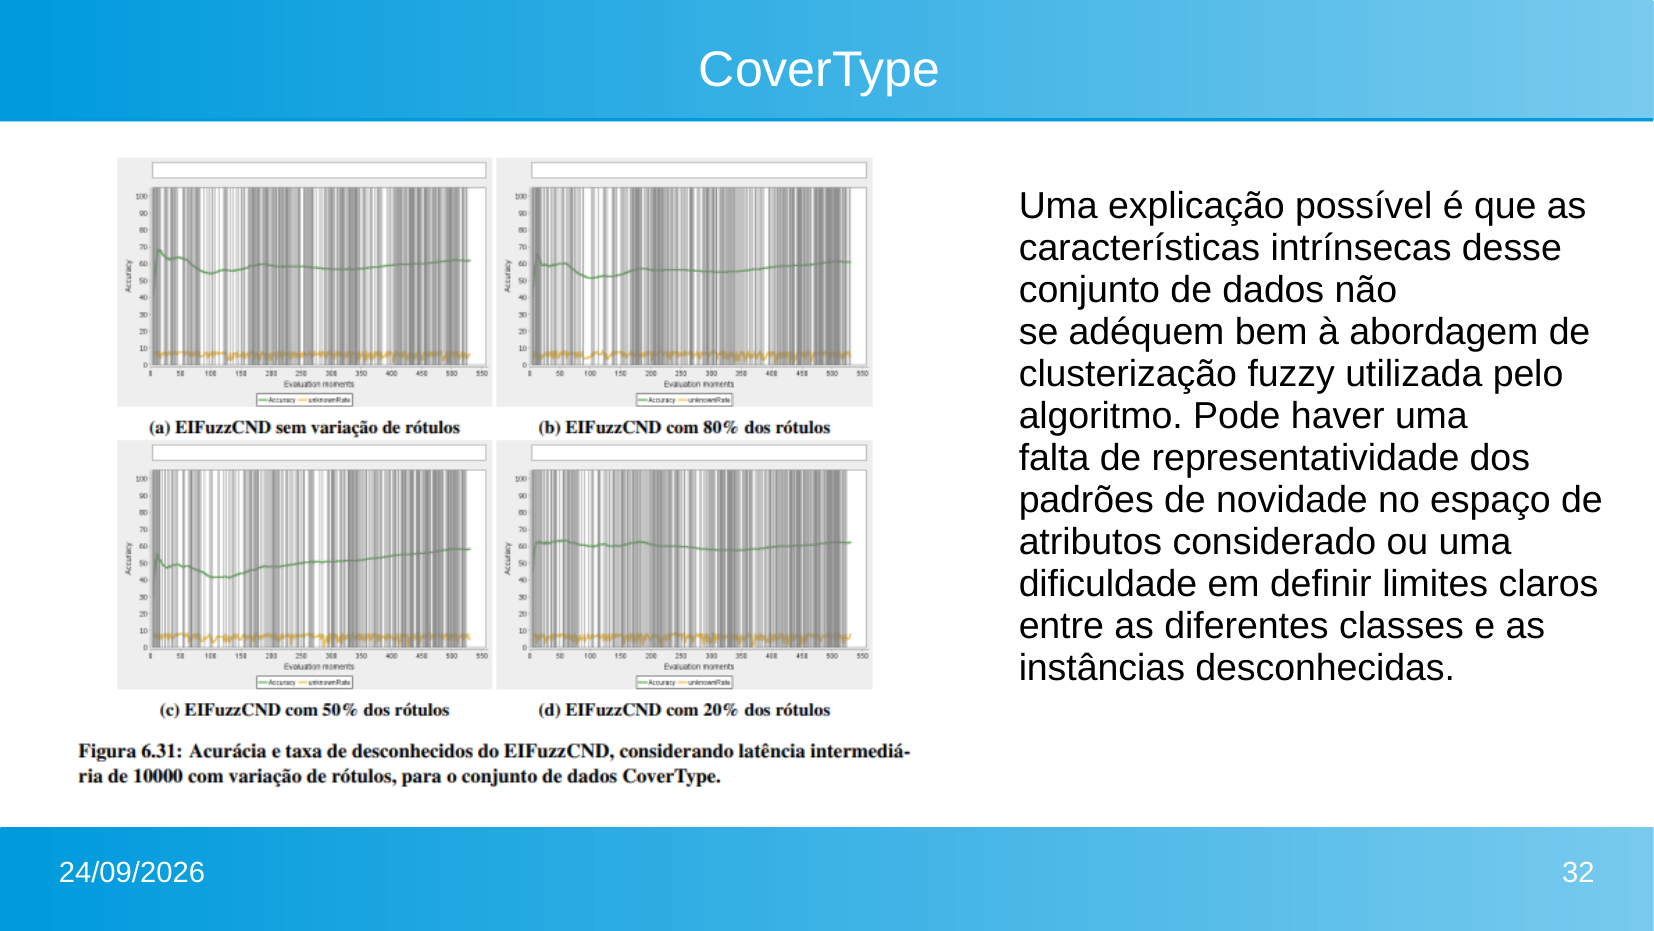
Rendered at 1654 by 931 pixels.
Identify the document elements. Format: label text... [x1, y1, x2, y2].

text_box Uma explicação possível é que as características intrínsecas desse conjunto de dados não se adéquem bem à abordagem de clusterização fuzzy utilizada pelo algoritmo. Pode haver uma falta de representatividade dos padrões de novidade no espaço de atributos considerado ou uma dificuldade em definir limites claros entre as diferentes classes e as instâncias desconhecidas. [1003, 177, 1625, 798]
picture [59, 144, 934, 798]
title CoverType [59, 29, 1595, 108]
